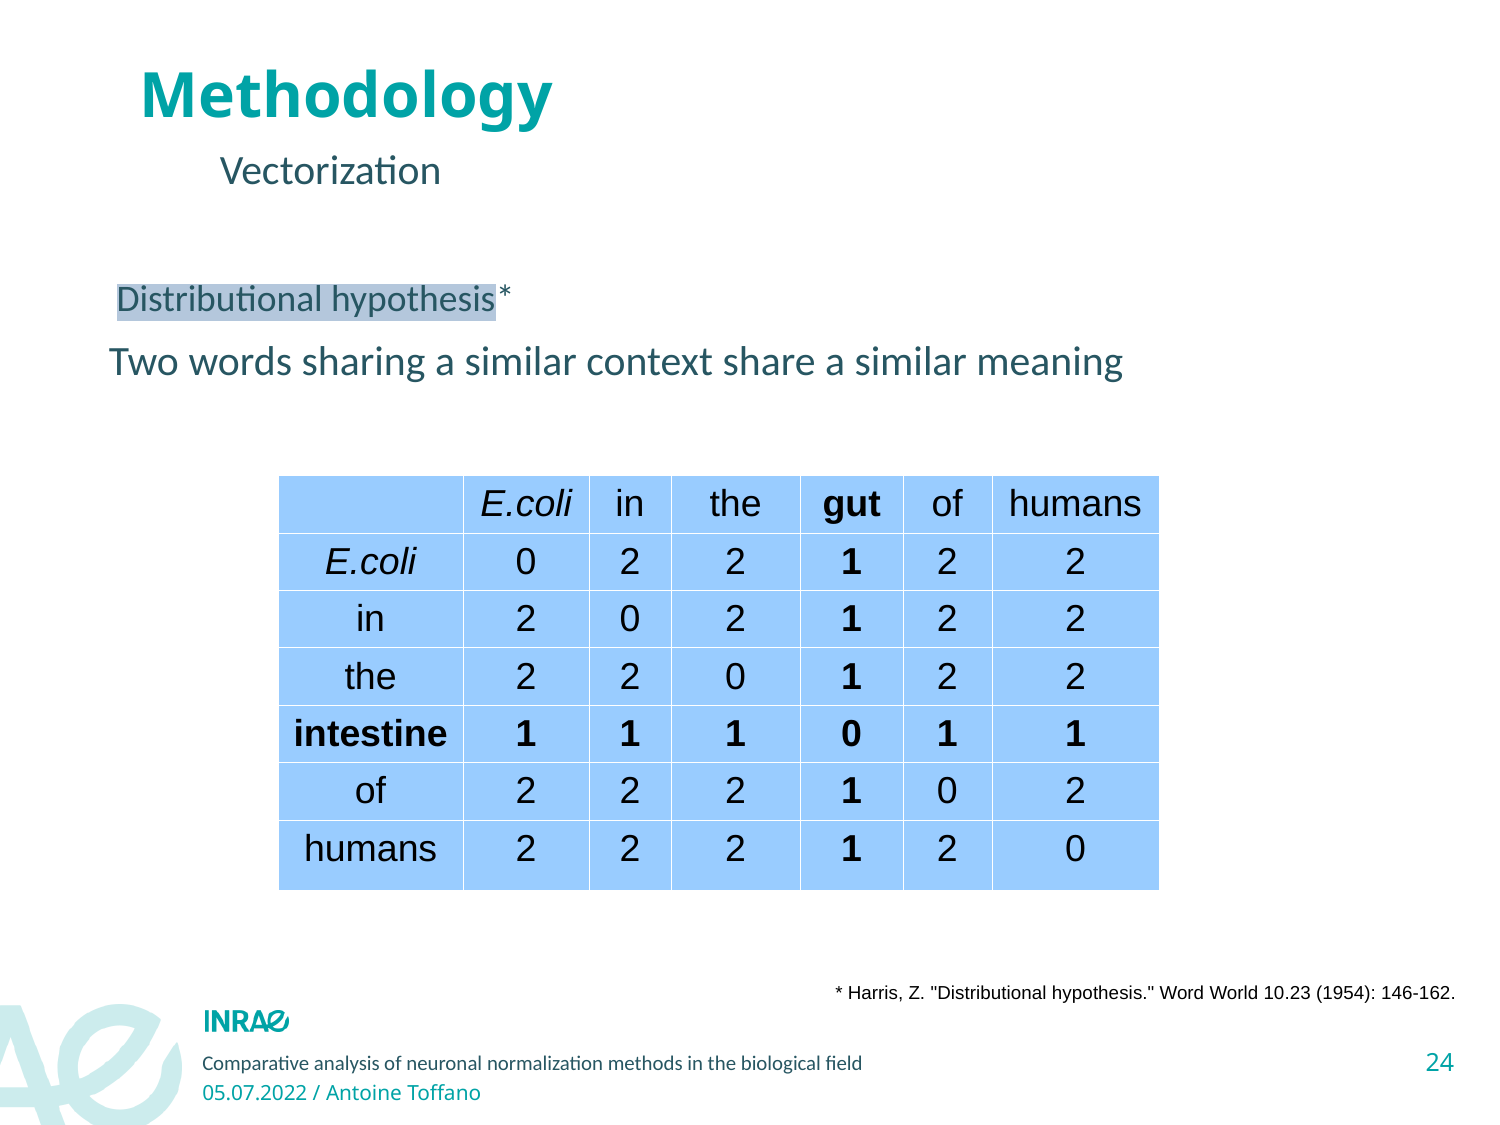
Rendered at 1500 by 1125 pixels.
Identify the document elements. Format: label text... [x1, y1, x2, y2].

table_header E.coli [464, 476, 589, 533]
table_cell 2 [993, 648, 1159, 705]
table_cell 2 [464, 591, 589, 647]
table_cell 1 [672, 706, 800, 762]
table_cell in [279, 591, 463, 647]
table_header the [672, 476, 800, 533]
table_cell the [279, 648, 463, 705]
table_cell 2 [993, 763, 1159, 820]
table_cell 1 [801, 648, 903, 705]
table_cell 1 [464, 706, 589, 762]
table_cell 0 [464, 534, 589, 590]
table_cell 2 [672, 821, 800, 890]
table_cell 2 [672, 534, 800, 590]
table_cell 1 [801, 763, 903, 820]
text_box Methodology [139, 24, 1396, 170]
table_cell 1 [993, 706, 1159, 762]
table_cell 2 [590, 763, 671, 820]
table_cell 2 [993, 534, 1159, 590]
table_cell 2 [464, 648, 589, 705]
table_cell 2 [993, 591, 1159, 647]
table_cell 1 [801, 591, 903, 647]
table_cell 2 [904, 648, 992, 705]
table_cell 2 [590, 821, 671, 890]
table_cell 2 [904, 591, 992, 647]
table_cell 2 [464, 763, 589, 820]
table_cell 0 [801, 706, 903, 762]
table_cell 2 [904, 534, 992, 590]
table_header in [590, 476, 671, 533]
table_header humans [993, 476, 1159, 533]
table_cell 0 [590, 591, 671, 647]
picture [0, 996, 328, 1125]
text_box Two words sharing a similar context share a similar meaning [94, 326, 1397, 391]
table_cell 0 [672, 648, 800, 705]
text_box * Harris, Z. "Distributional hypothesis." Word World 10.23 (1954): 146-162. [820, 975, 1500, 1074]
table_cell 0 [904, 763, 992, 820]
table_cell 1 [904, 706, 992, 762]
table_header gut [801, 476, 903, 533]
table_cell E.coli [279, 534, 463, 590]
table_header [279, 476, 463, 533]
table_header of [904, 476, 992, 533]
table_cell 1 [801, 821, 903, 890]
table_cell 2 [904, 821, 992, 890]
table_cell 1 [801, 534, 903, 590]
table_cell of [279, 763, 463, 820]
table_cell 2 [672, 591, 800, 647]
text_box Vectorization [205, 140, 1396, 253]
table_cell 0 [993, 821, 1159, 890]
table_cell 1 [590, 706, 671, 762]
table_cell 2 [590, 534, 671, 590]
table_cell intestine [279, 706, 463, 762]
table_cell humans [279, 821, 463, 890]
table_cell 2 [464, 821, 589, 890]
text_box Distributional hypothesis* [101, 266, 1233, 326]
table_cell 2 [590, 648, 671, 705]
table_cell 2 [672, 763, 800, 820]
